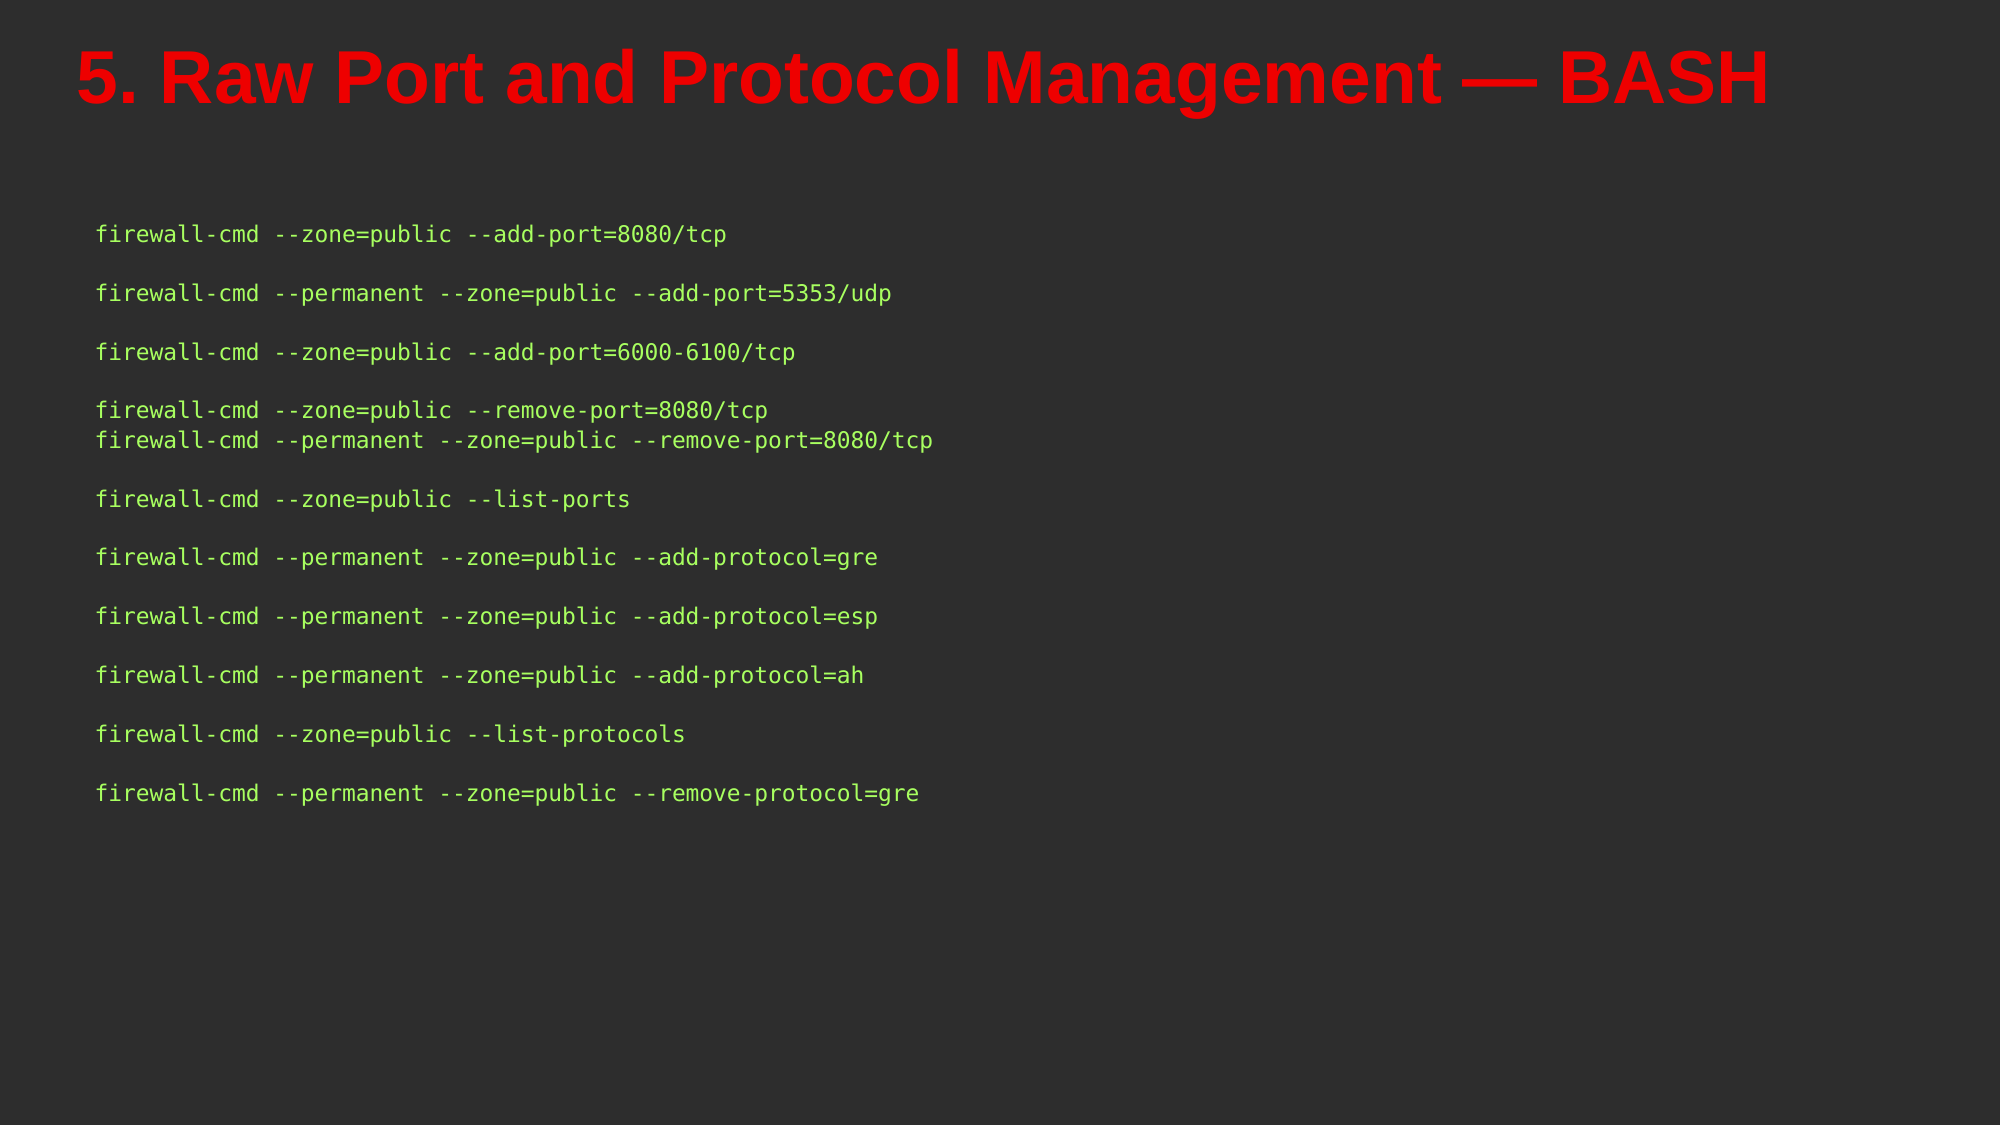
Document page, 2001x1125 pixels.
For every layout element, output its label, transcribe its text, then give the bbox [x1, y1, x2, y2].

text_box firewall-cmd --zone=public --add-port=8080/tcp firewall-cmd --permanent --zone=public --add-port=5353/udp firewall-cmd --zone=public --add-port=6000-6100/tcp firewall-cmd --zone=public --remove-port=8080/tcp firewall-cmd --permanent --zone=public --remove-port=8080/tcp firewall-cmd --zone=public --list-ports firewall-cmd --permanent --zone=public --add-protocol=gre firewall-cmd --permanent --zone=public --add-protocol=esp firewall-cmd --permanent --zone=public --add-protocol=ah firewall-cmd --zone=public --list-protocols firewall-cmd --permanent --zone=public --remove-protocol=gre [59, 194, 1942, 1093]
text_box 5. Raw Port and Protocol Management — BASH [59, 23, 1942, 178]
